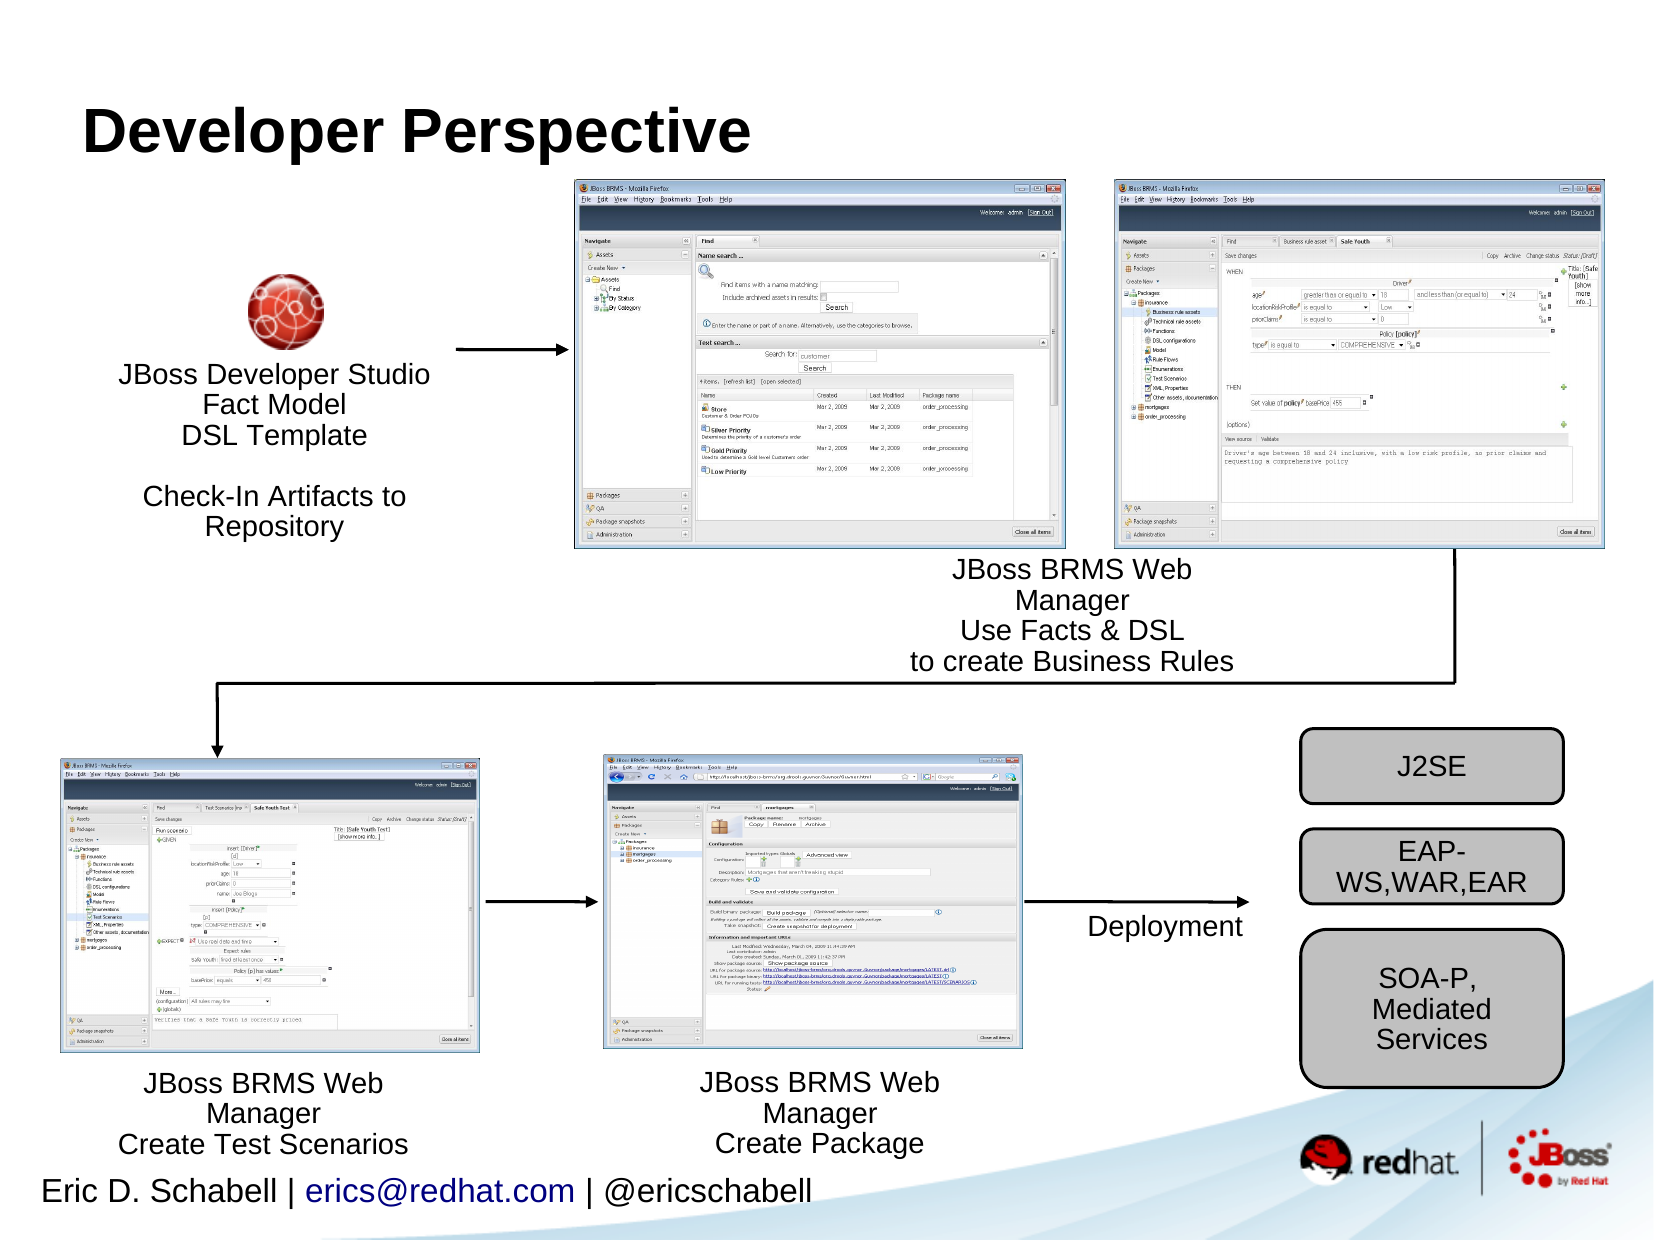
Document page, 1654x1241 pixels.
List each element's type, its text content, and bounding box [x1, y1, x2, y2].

text_box JBoss BRMS Web Manager Use Facts & DSL to create Business Rules [892, 544, 1253, 670]
text_box SOA-P, Mediated Services [1300, 929, 1564, 1088]
text_box JBoss Developer Studio Fact Model DSL Template Check-In Artifacts to Repository [67, 349, 483, 551]
text_box EAP-WS,WAR,EAR [1300, 828, 1564, 904]
picture [3, 0, 1654, 1240]
text_box Deployment [1055, 902, 1276, 951]
title Developer Perspective [82, 37, 1571, 226]
text_box JBoss BRMS Web Manager Create Test Scenarios [83, 1058, 445, 1145]
text_box J2SE [1300, 728, 1564, 804]
text_box JBoss BRMS Web Manager Create Package [641, 1058, 999, 1157]
